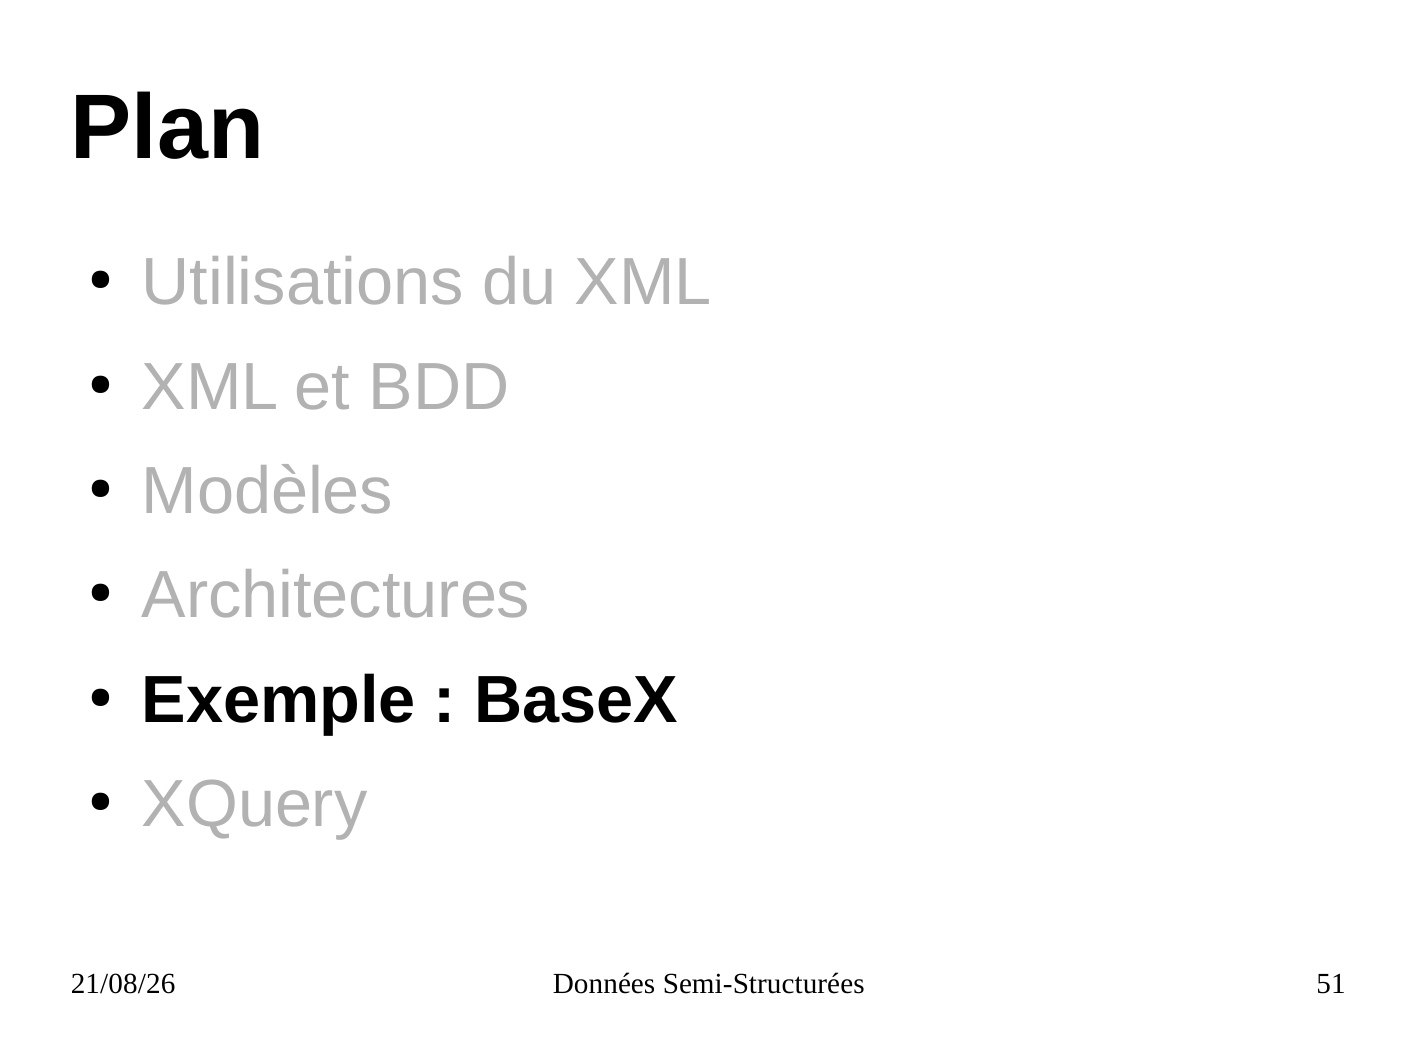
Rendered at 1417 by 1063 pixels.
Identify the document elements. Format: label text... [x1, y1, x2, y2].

title Plan [70, 42, 1346, 212]
list Utilisations du XML XML et BDD Modèles Architectures Exemple : BaseX XQuery [70, 244, 1346, 925]
